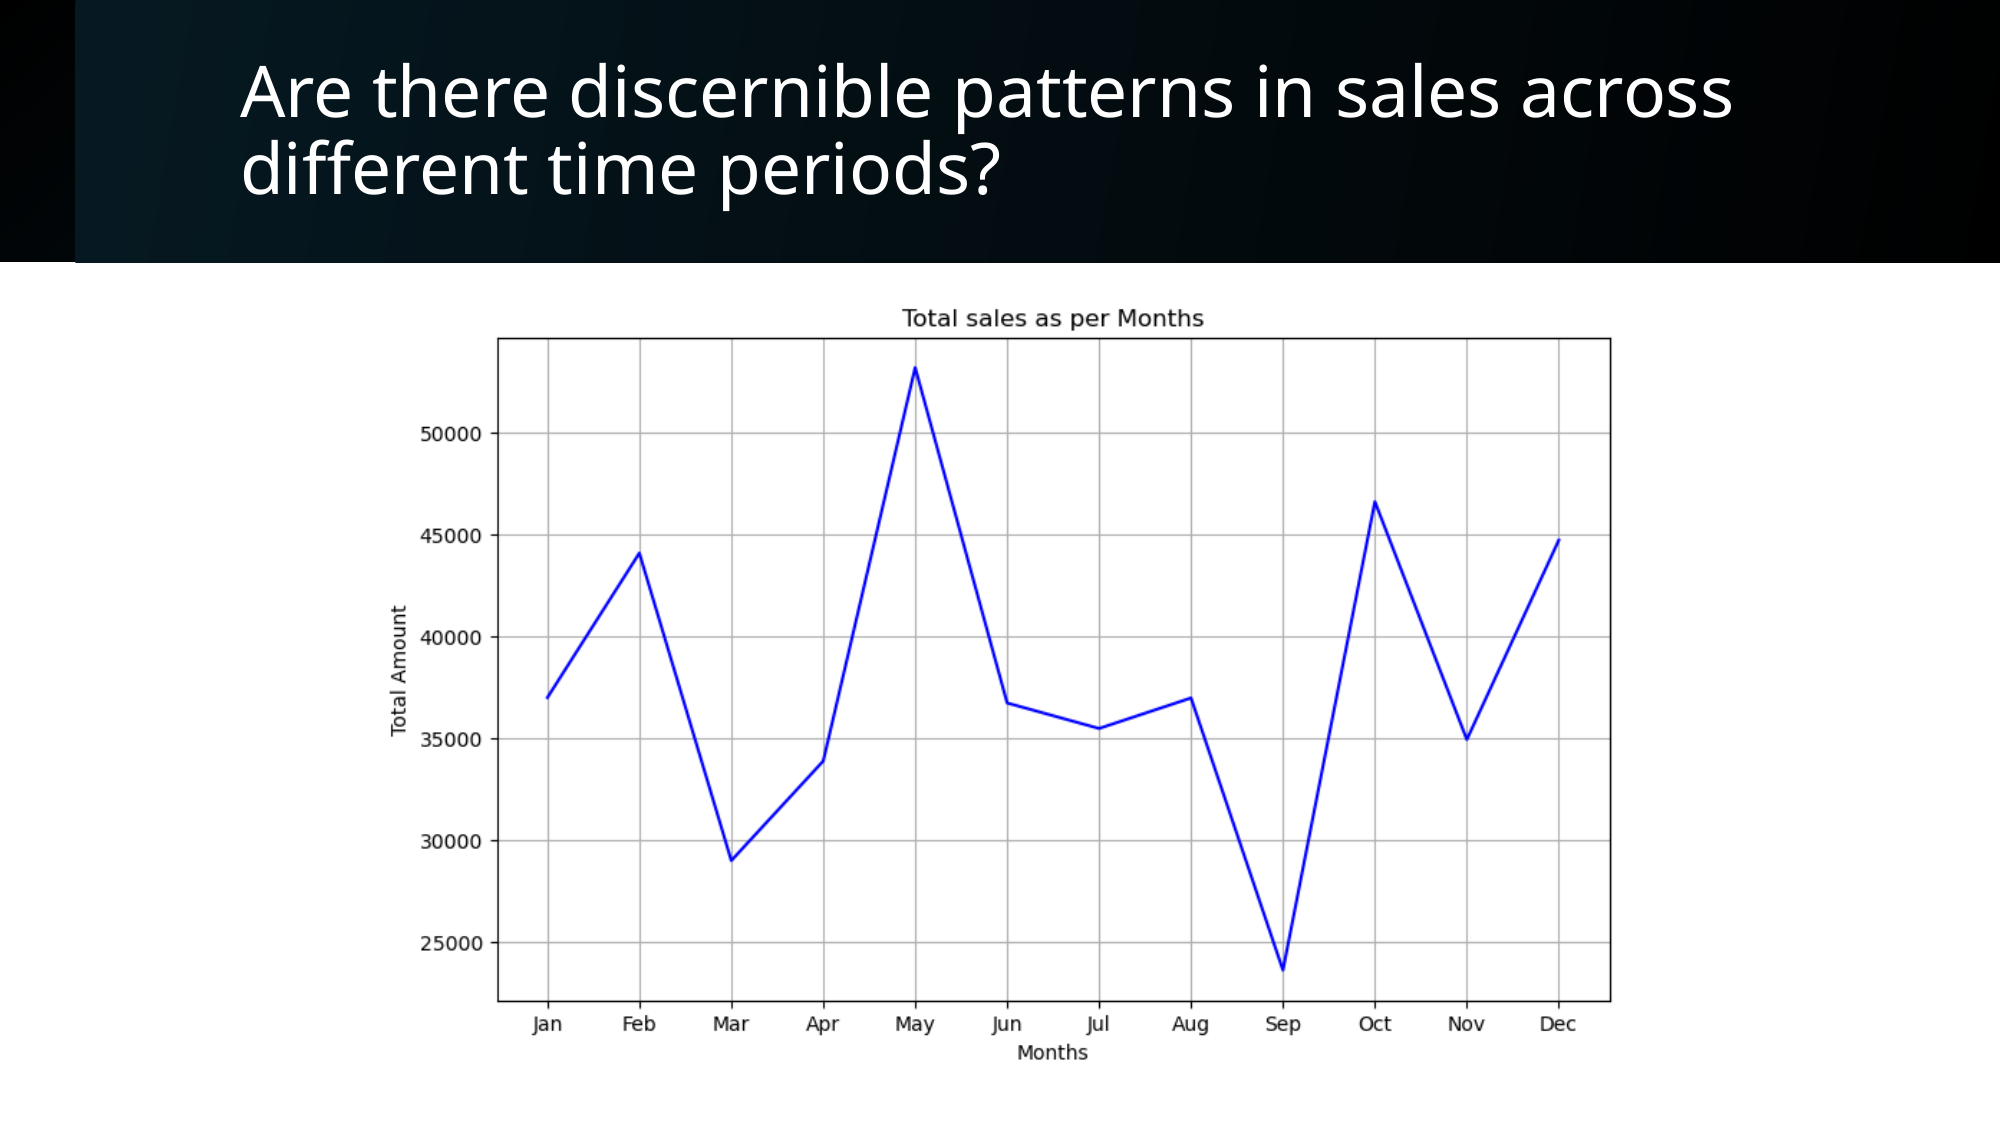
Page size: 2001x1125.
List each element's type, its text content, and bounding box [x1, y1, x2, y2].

title Are there discernible patterns in sales across different time periods? [225, 48, 1849, 218]
text_box [0, 0, 2000, 1125]
picture [377, 295, 1623, 1077]
